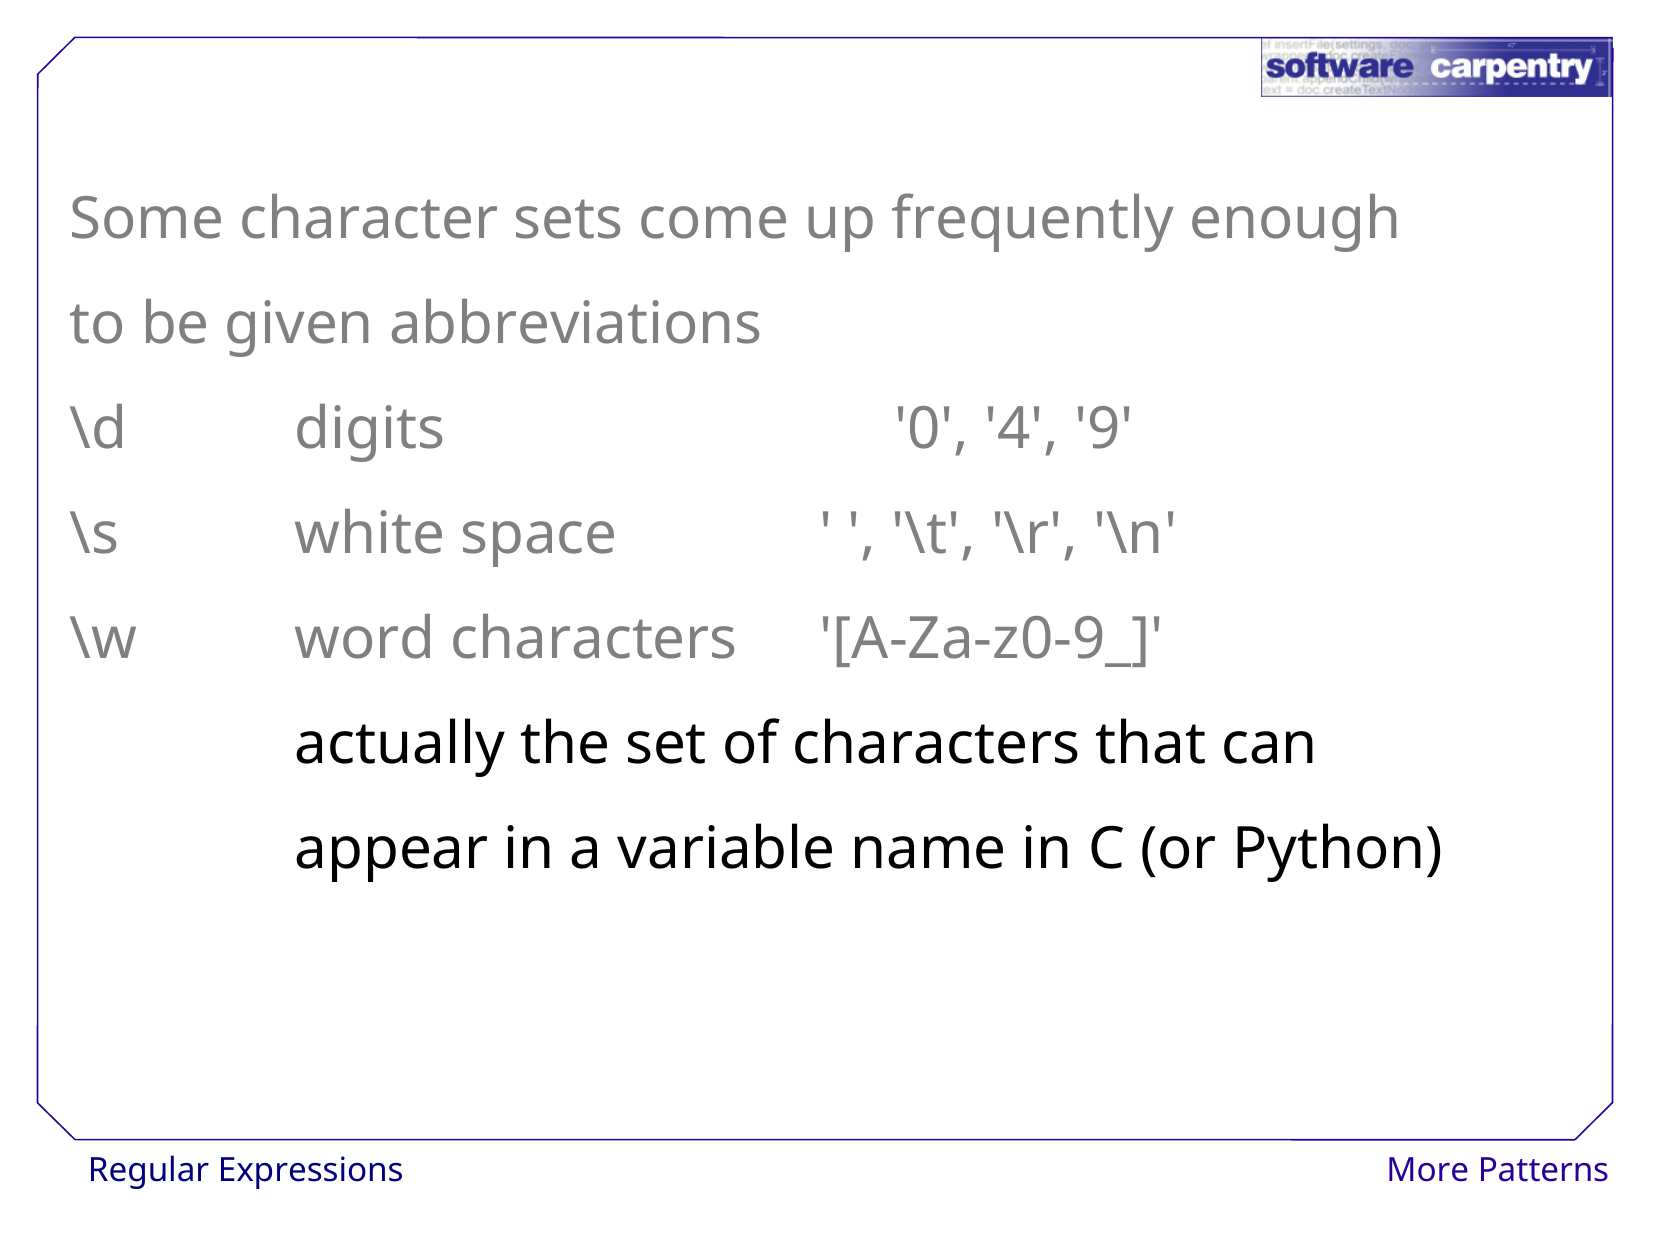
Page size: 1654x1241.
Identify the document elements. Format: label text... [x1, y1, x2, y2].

picture [1261, 39, 1613, 97]
text_box Some character sets come up frequently enough to be given abbreviations \d digits '0', '4', '9' \s white space ' ', '\t', '\r', '\n' \w word characters '[A-Za-z0-9_]' actually the set of characters that can appear in a variable name in C (or Python) [54, 138, 1608, 889]
